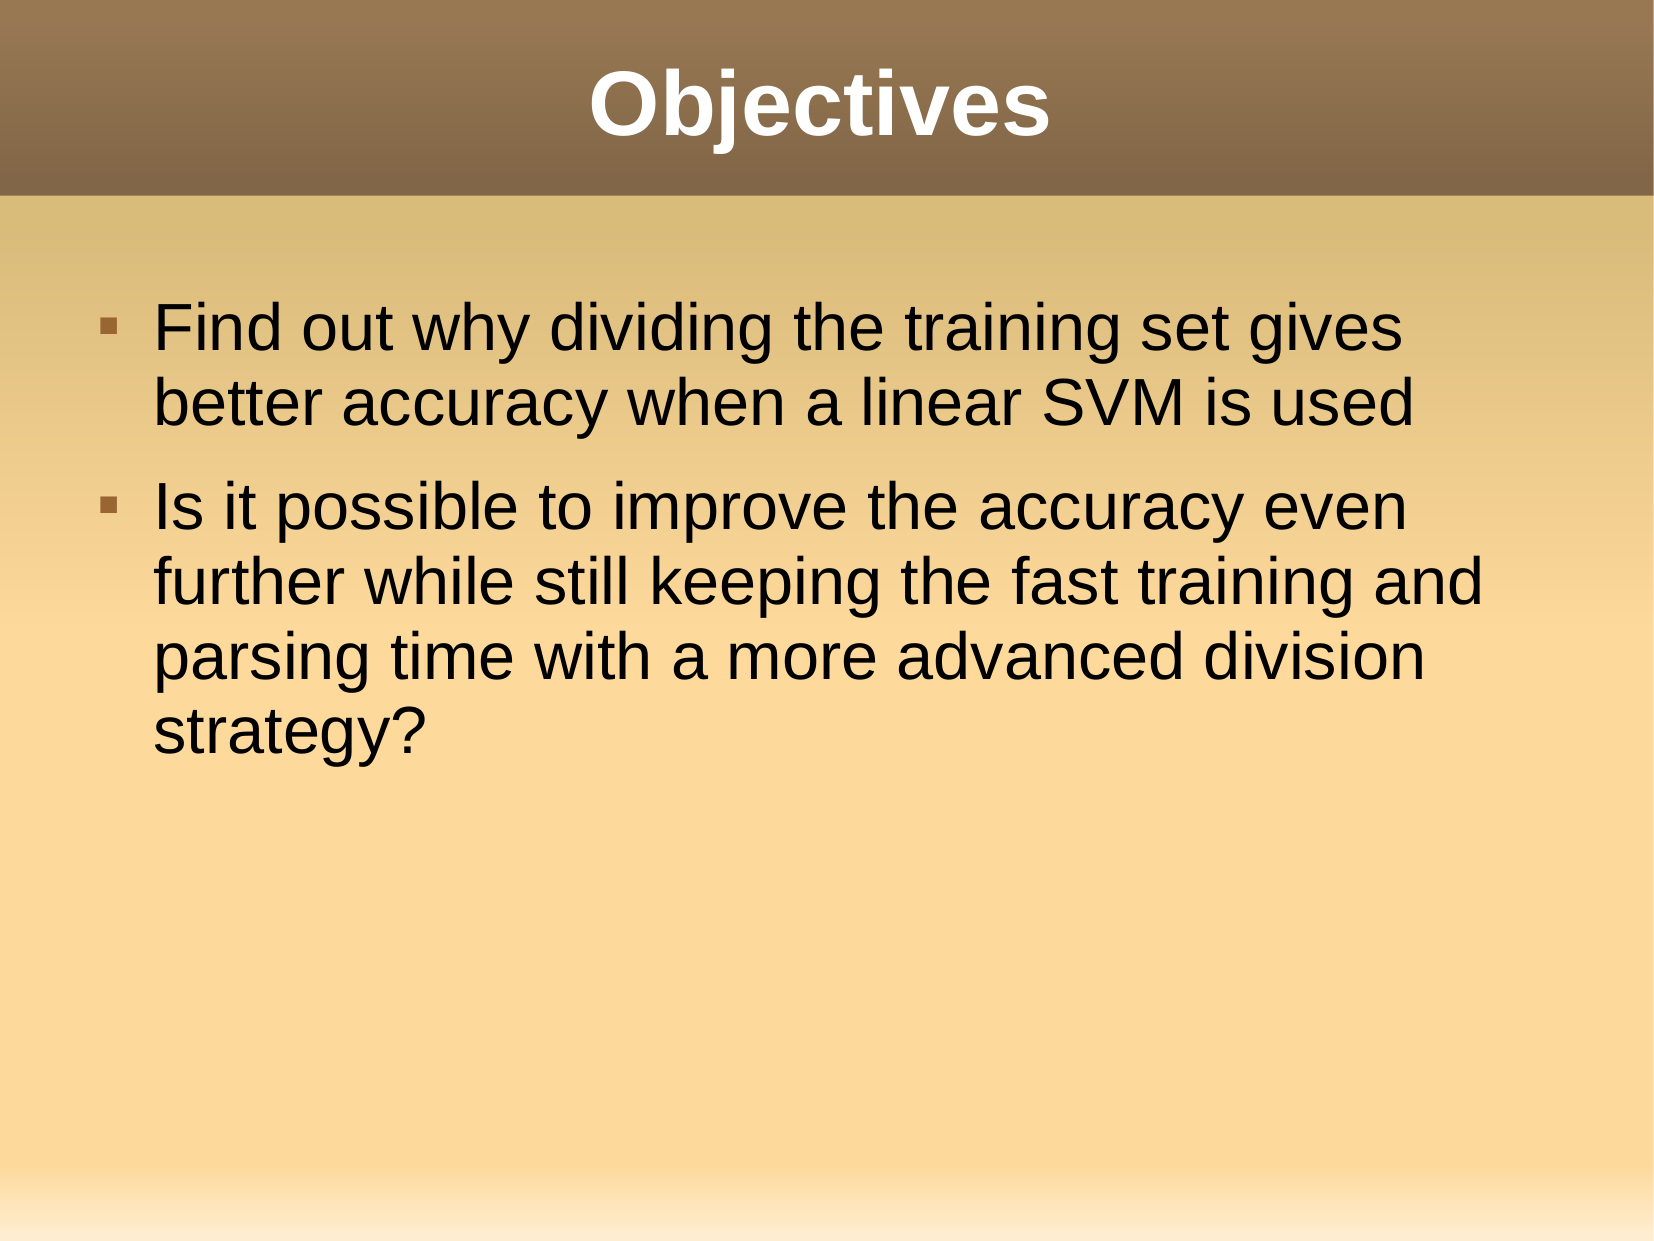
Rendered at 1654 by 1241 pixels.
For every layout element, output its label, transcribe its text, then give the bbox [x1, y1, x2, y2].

picture [0, 0, 1654, 1241]
list Find out why dividing the training set gives better accuracy when a linear SVM is used Is it possible to improve the accuracy even further while still keeping the fast training and parsing time with a more advanced division strategy? [82, 290, 1571, 1094]
title Objectives [76, 7, 1565, 200]
